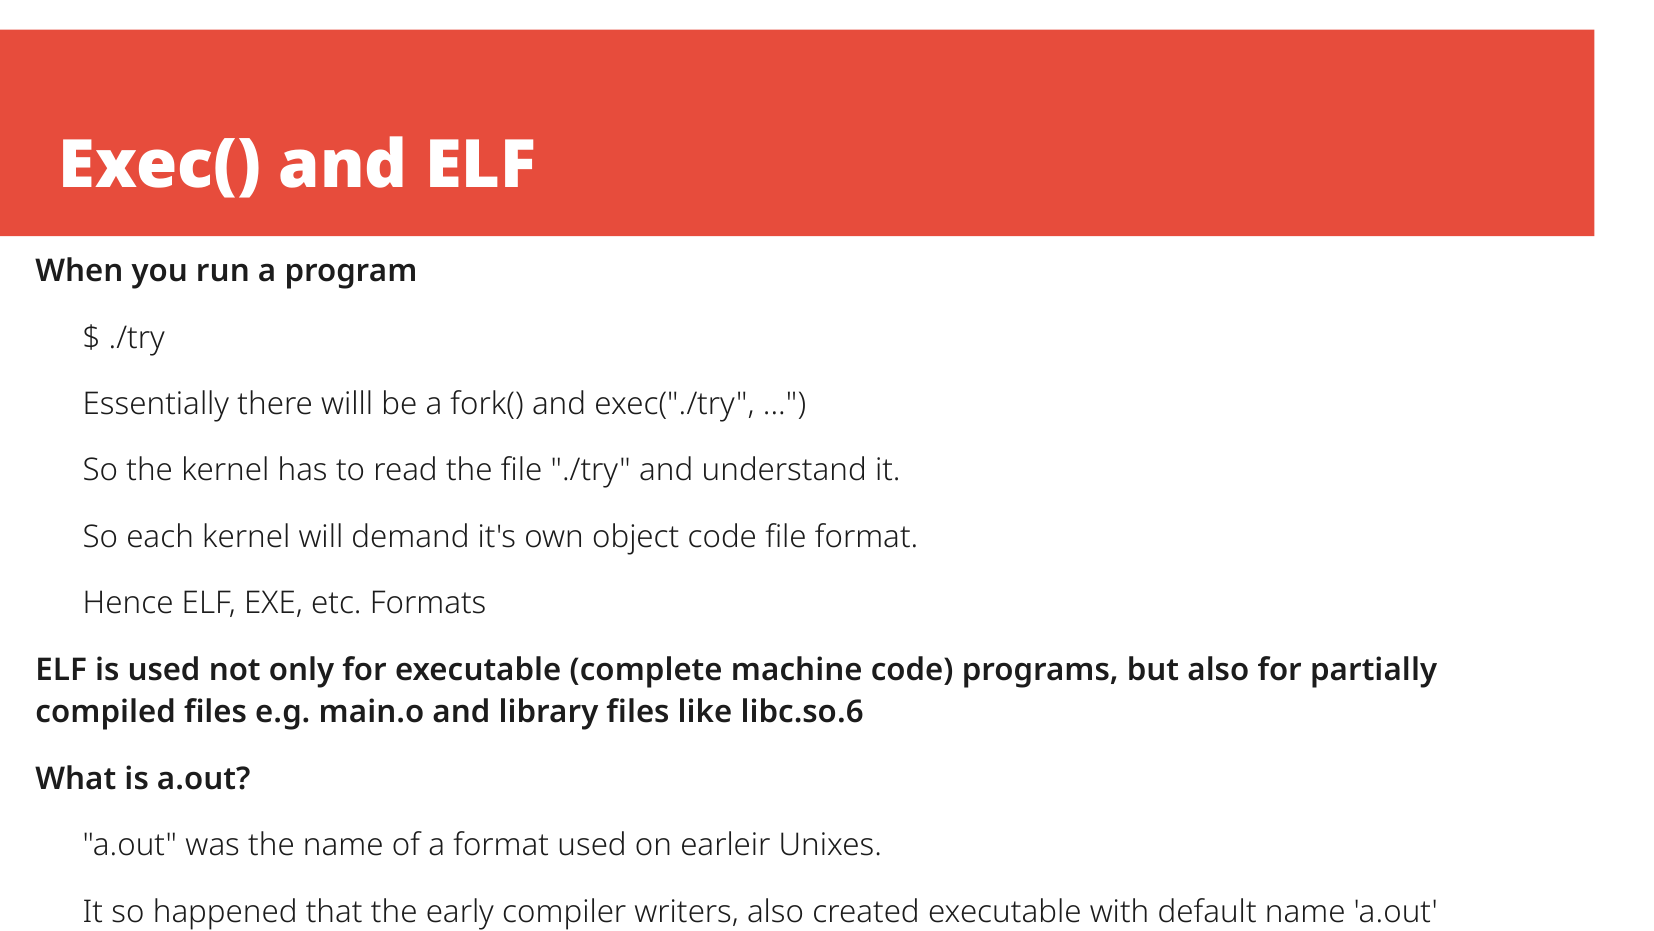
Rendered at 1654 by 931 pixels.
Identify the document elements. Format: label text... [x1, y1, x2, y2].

title Exec() and ELF [59, 59, 1595, 207]
list When you run a program $ ./try Essentially there willl be a fork() and exec("./try", ...") So the kernel has to read the file "./try" and understand it. So each kernel will demand it's own object code file format. Hence ELF, EXE, etc. Formats ELF is used not only for executable (complete machine code) programs, but also for partially compiled files e.g. main.o and library files like libc.so.6 What is a.out? "a.out" was the name of a format used on earleir Unixes. It so happened that the early compiler writers, also created executable with default name 'a.out' [35, 248, 1542, 931]
